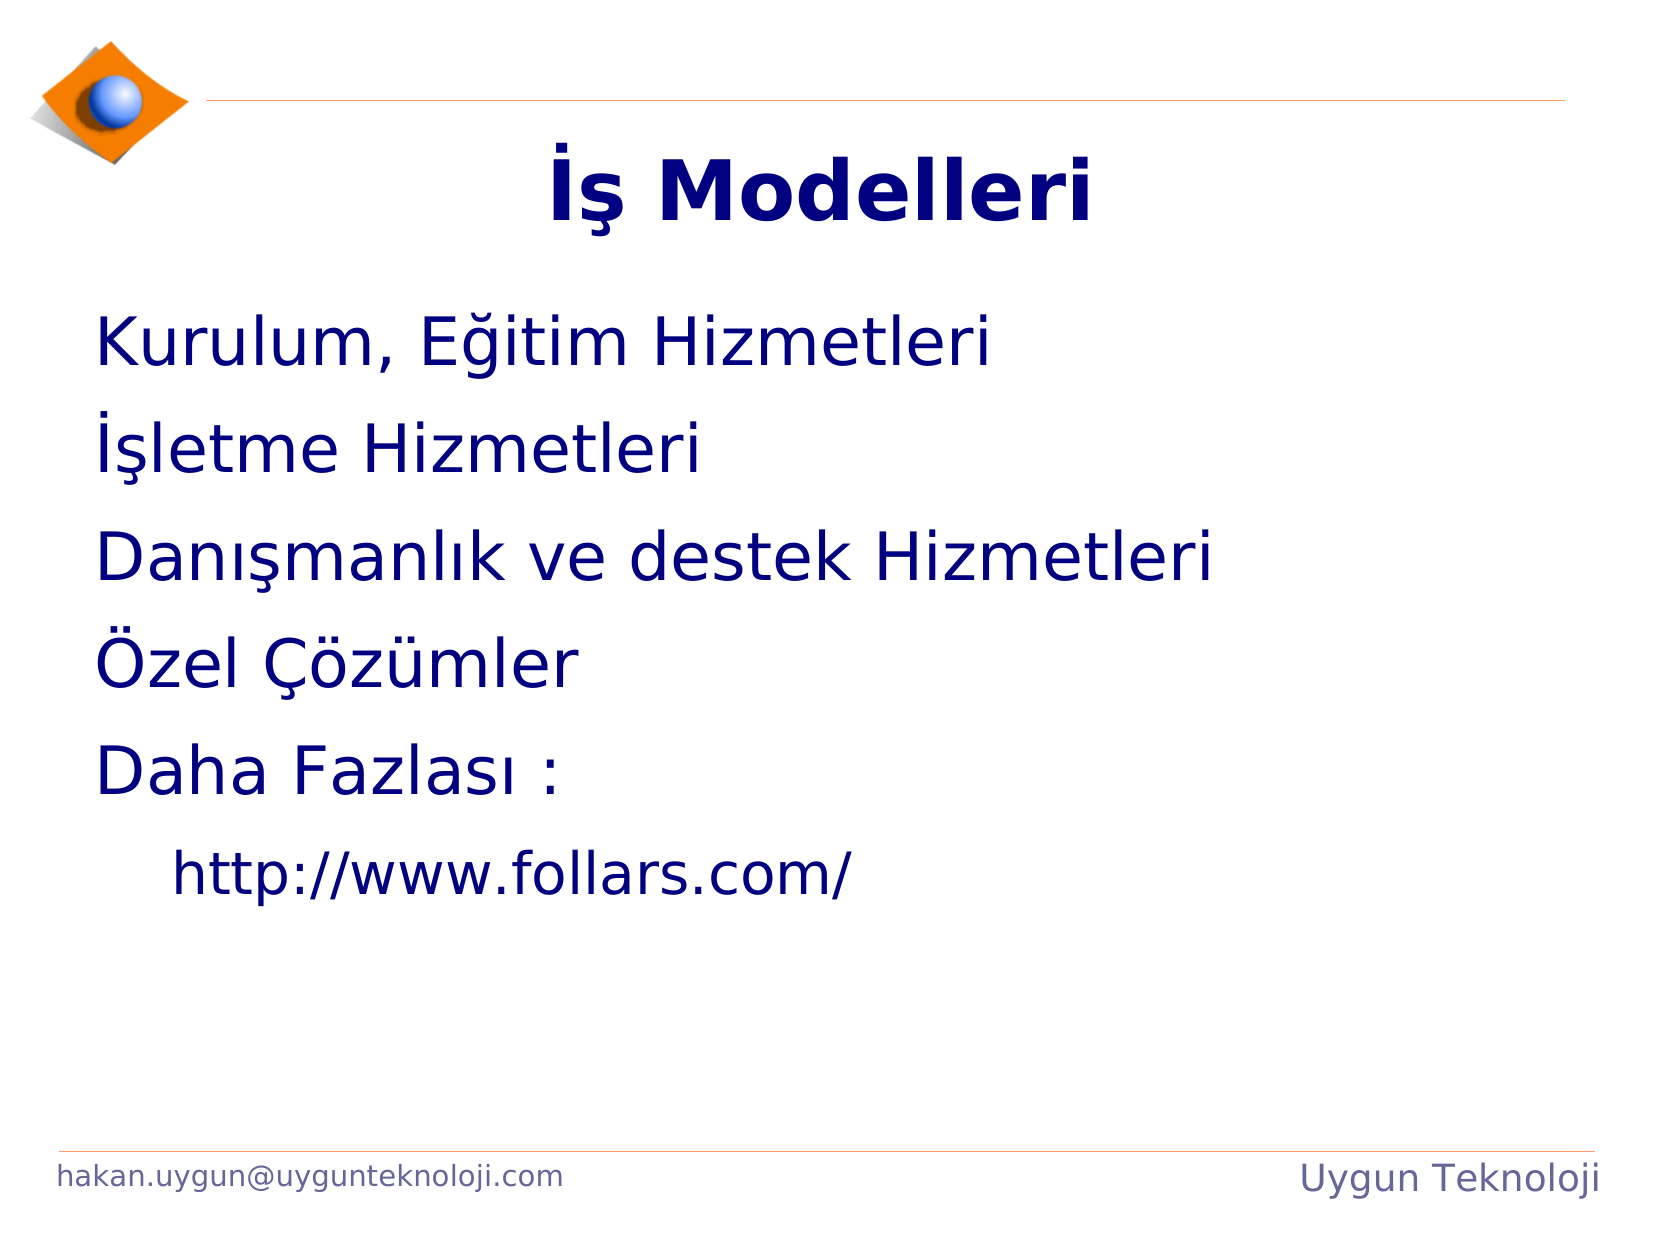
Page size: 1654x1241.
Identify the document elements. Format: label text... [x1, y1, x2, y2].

title İş Modelleri [76, 95, 1565, 288]
picture [29, 29, 191, 178]
list Kurulum, Eğitim Hizmetleri İşletme Hizmetleri Danışmanlık ve destek Hizmetleri Özel Çözümler Daha Fazlası : http://www.follars.com/ [76, 303, 1565, 1108]
